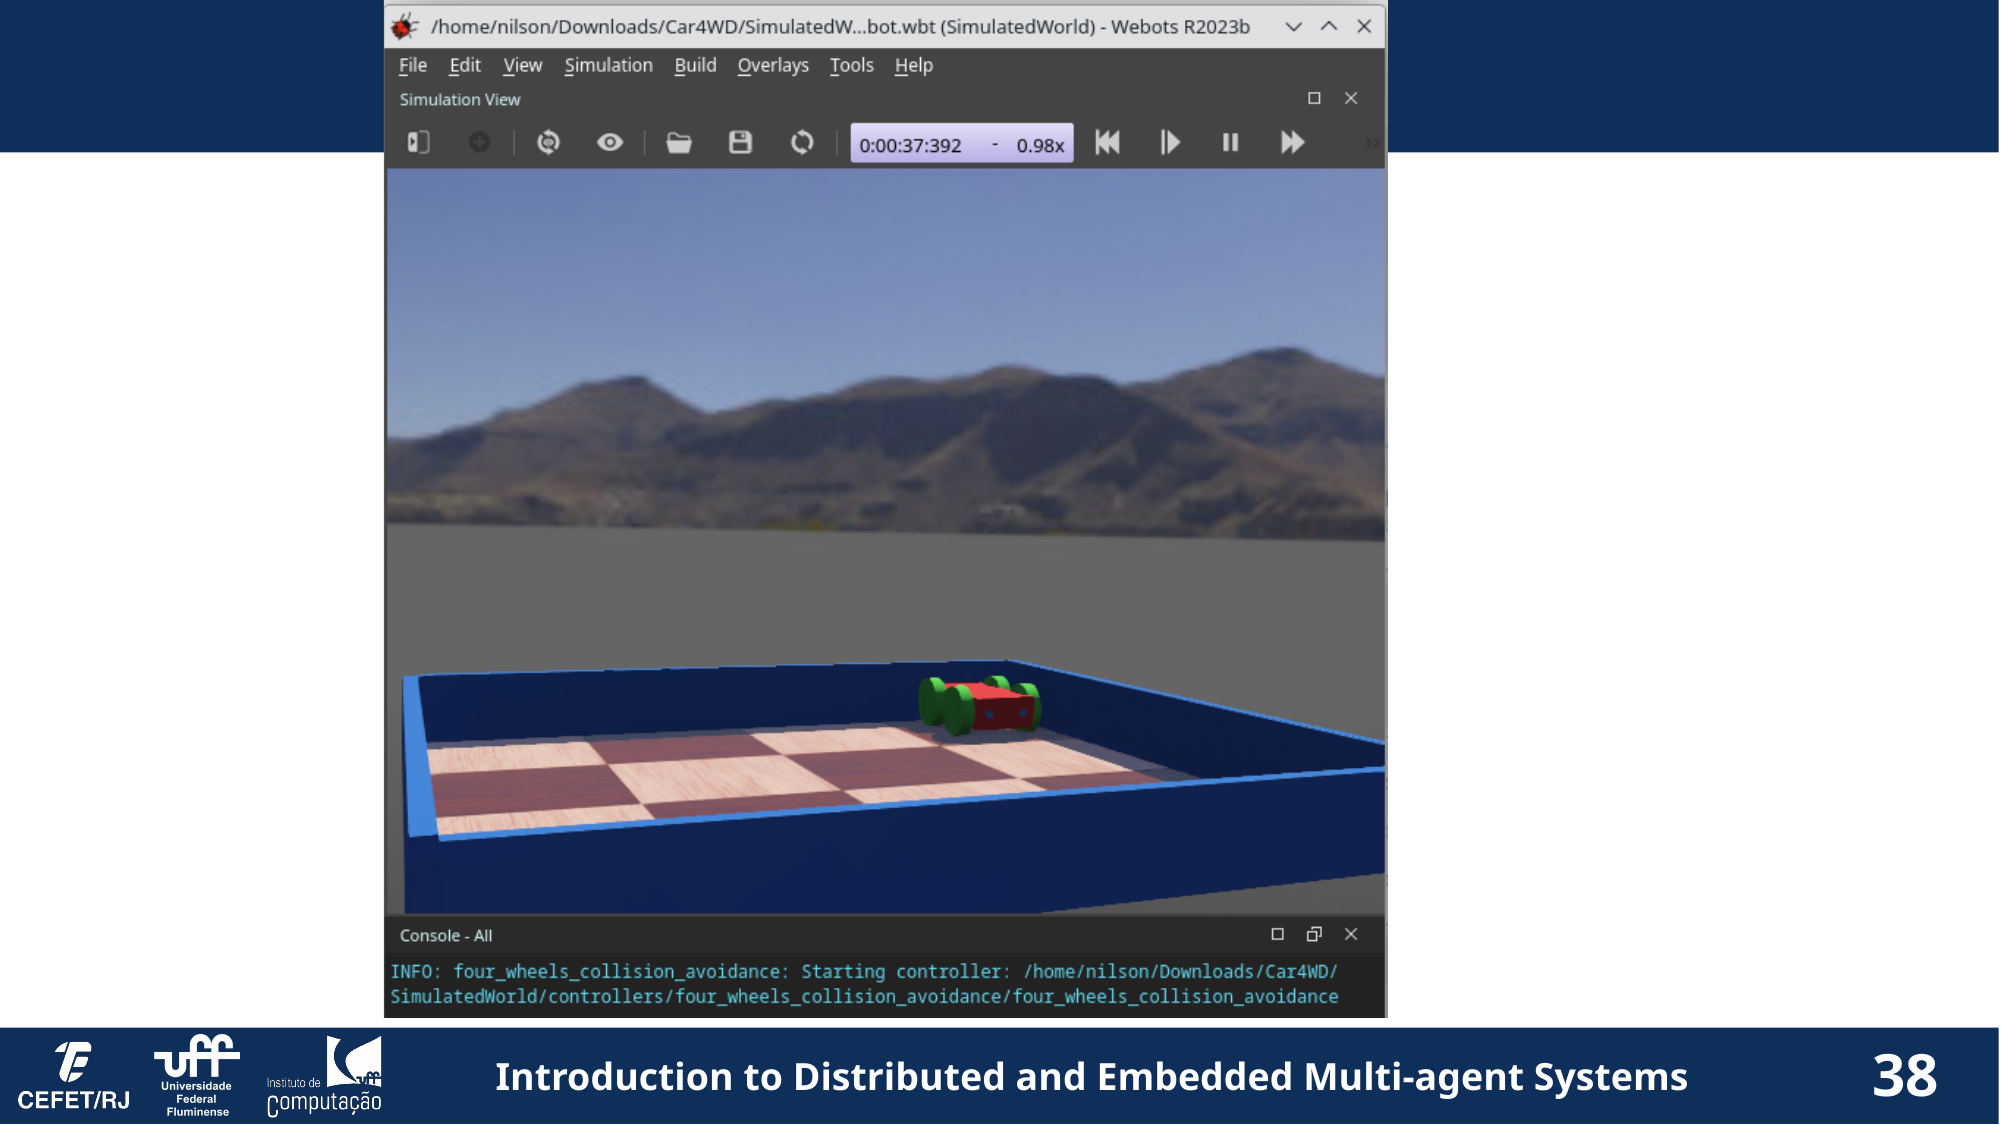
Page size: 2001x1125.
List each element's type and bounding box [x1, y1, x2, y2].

picture [265, 1033, 383, 1118]
picture [153, 1033, 241, 1121]
picture [18, 1021, 129, 1125]
picture [383, 0, 1388, 1018]
